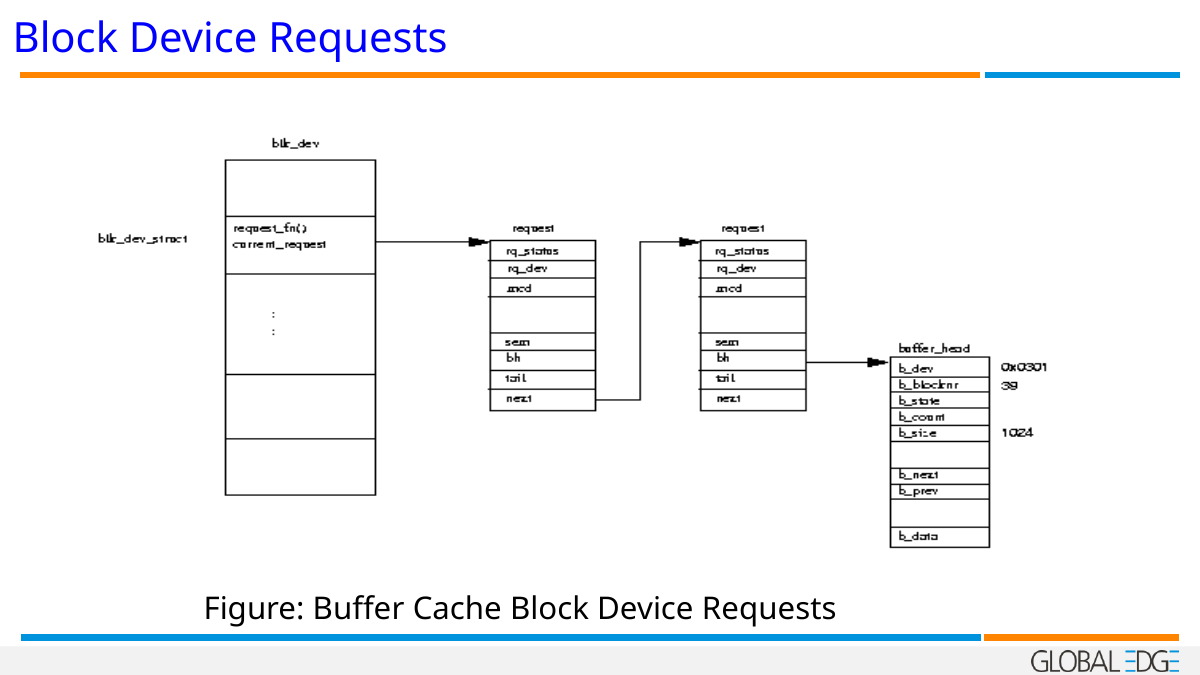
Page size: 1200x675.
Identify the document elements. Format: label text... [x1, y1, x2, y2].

picture [1031, 650, 1179, 672]
picture [64, 106, 1134, 579]
text_box Figure: Buffer Cache Block Device Requests [106, 578, 1028, 631]
title Block Device Requests [12, 9, 1088, 63]
